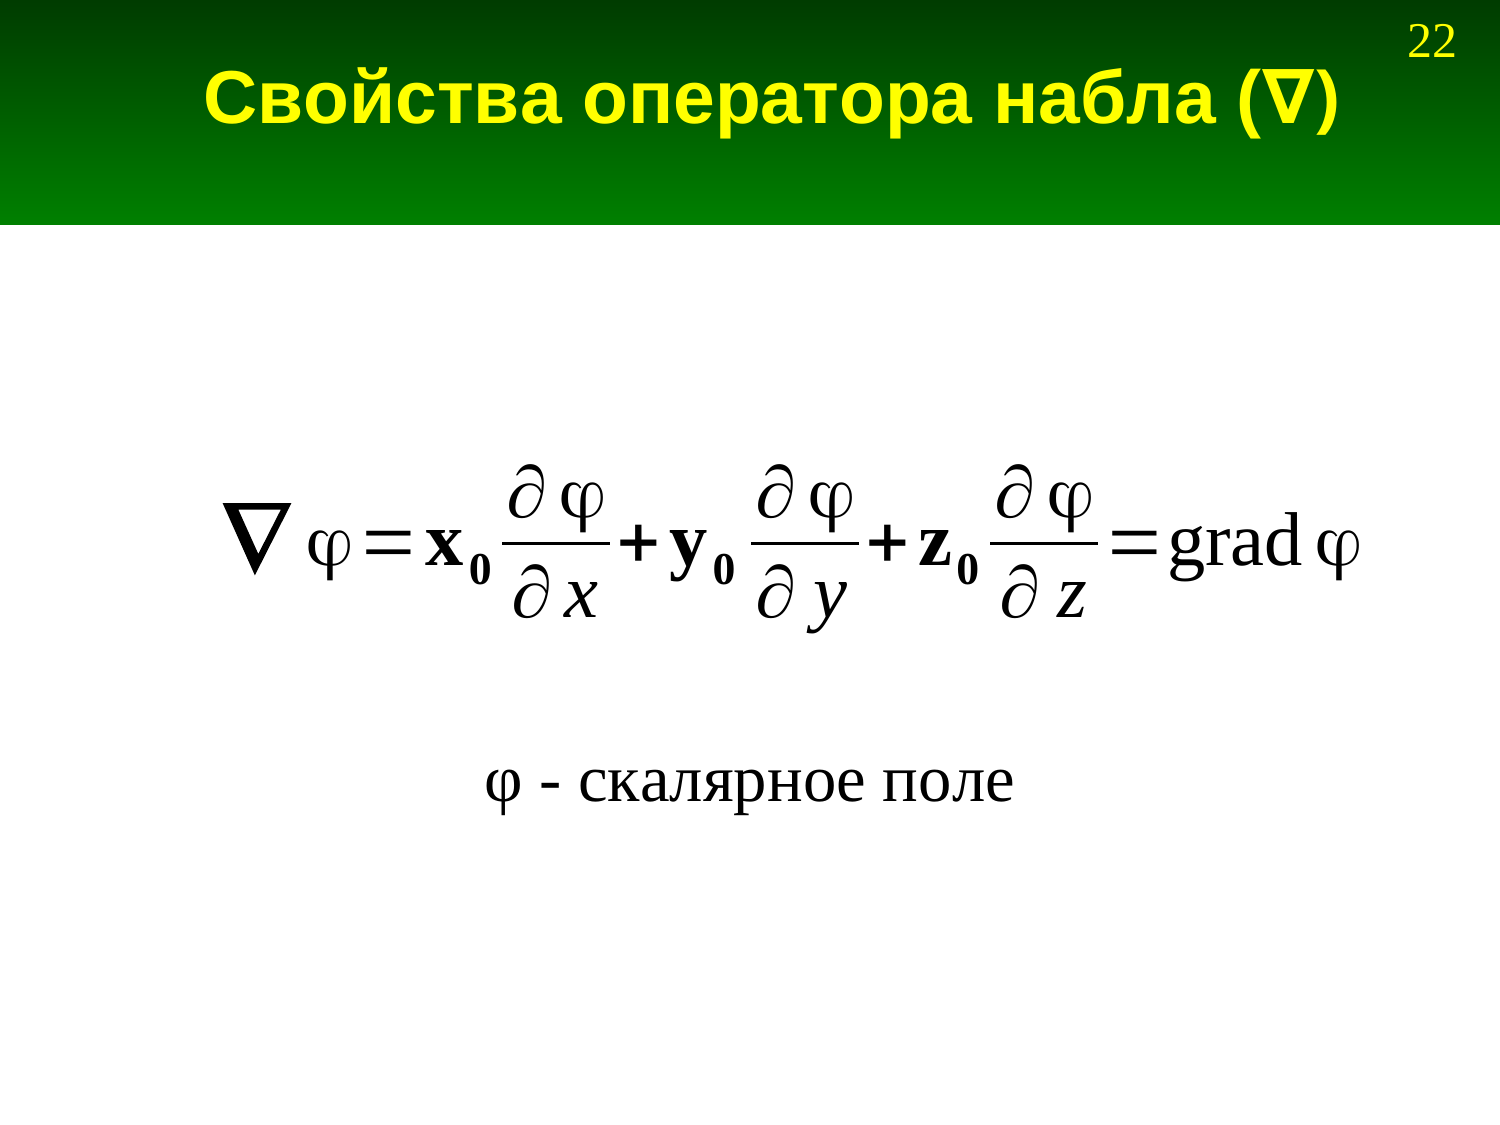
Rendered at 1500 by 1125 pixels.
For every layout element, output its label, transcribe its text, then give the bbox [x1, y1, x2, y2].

text_box φ - скалярное поле [469, 727, 1031, 823]
title Свойства оператора набла (∇) [123, 0, 1399, 188]
chart [200, 460, 1382, 634]
